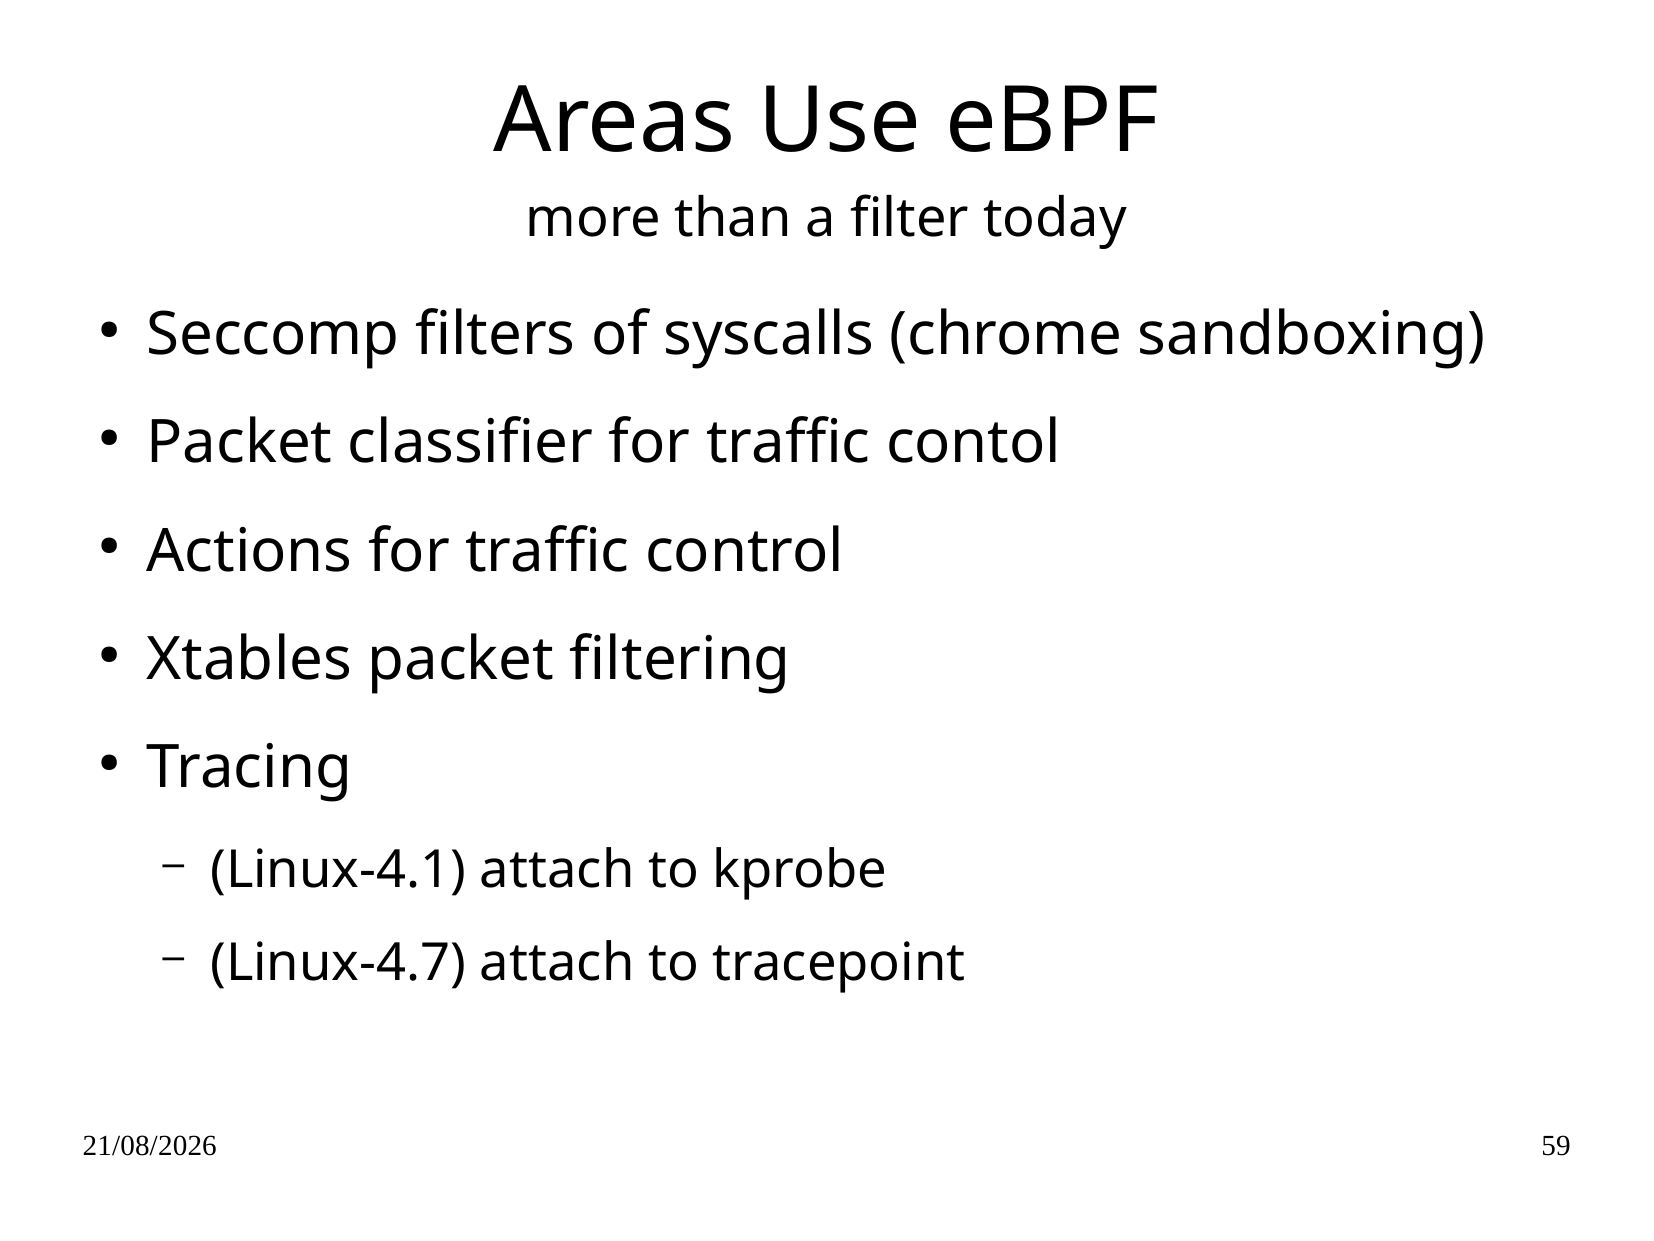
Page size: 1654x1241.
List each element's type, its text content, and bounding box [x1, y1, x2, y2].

list Seccomp filters of syscalls (chrome sandboxing) Packet classifier for traffic contol Actions for traffic control Xtables packet filtering Tracing (Linux-4.1) attach to kprobe (Linux-4.7) attach to tracepoint [82, 290, 1571, 1010]
title Areas Use eBPF more than a filter today [82, 49, 1571, 257]
